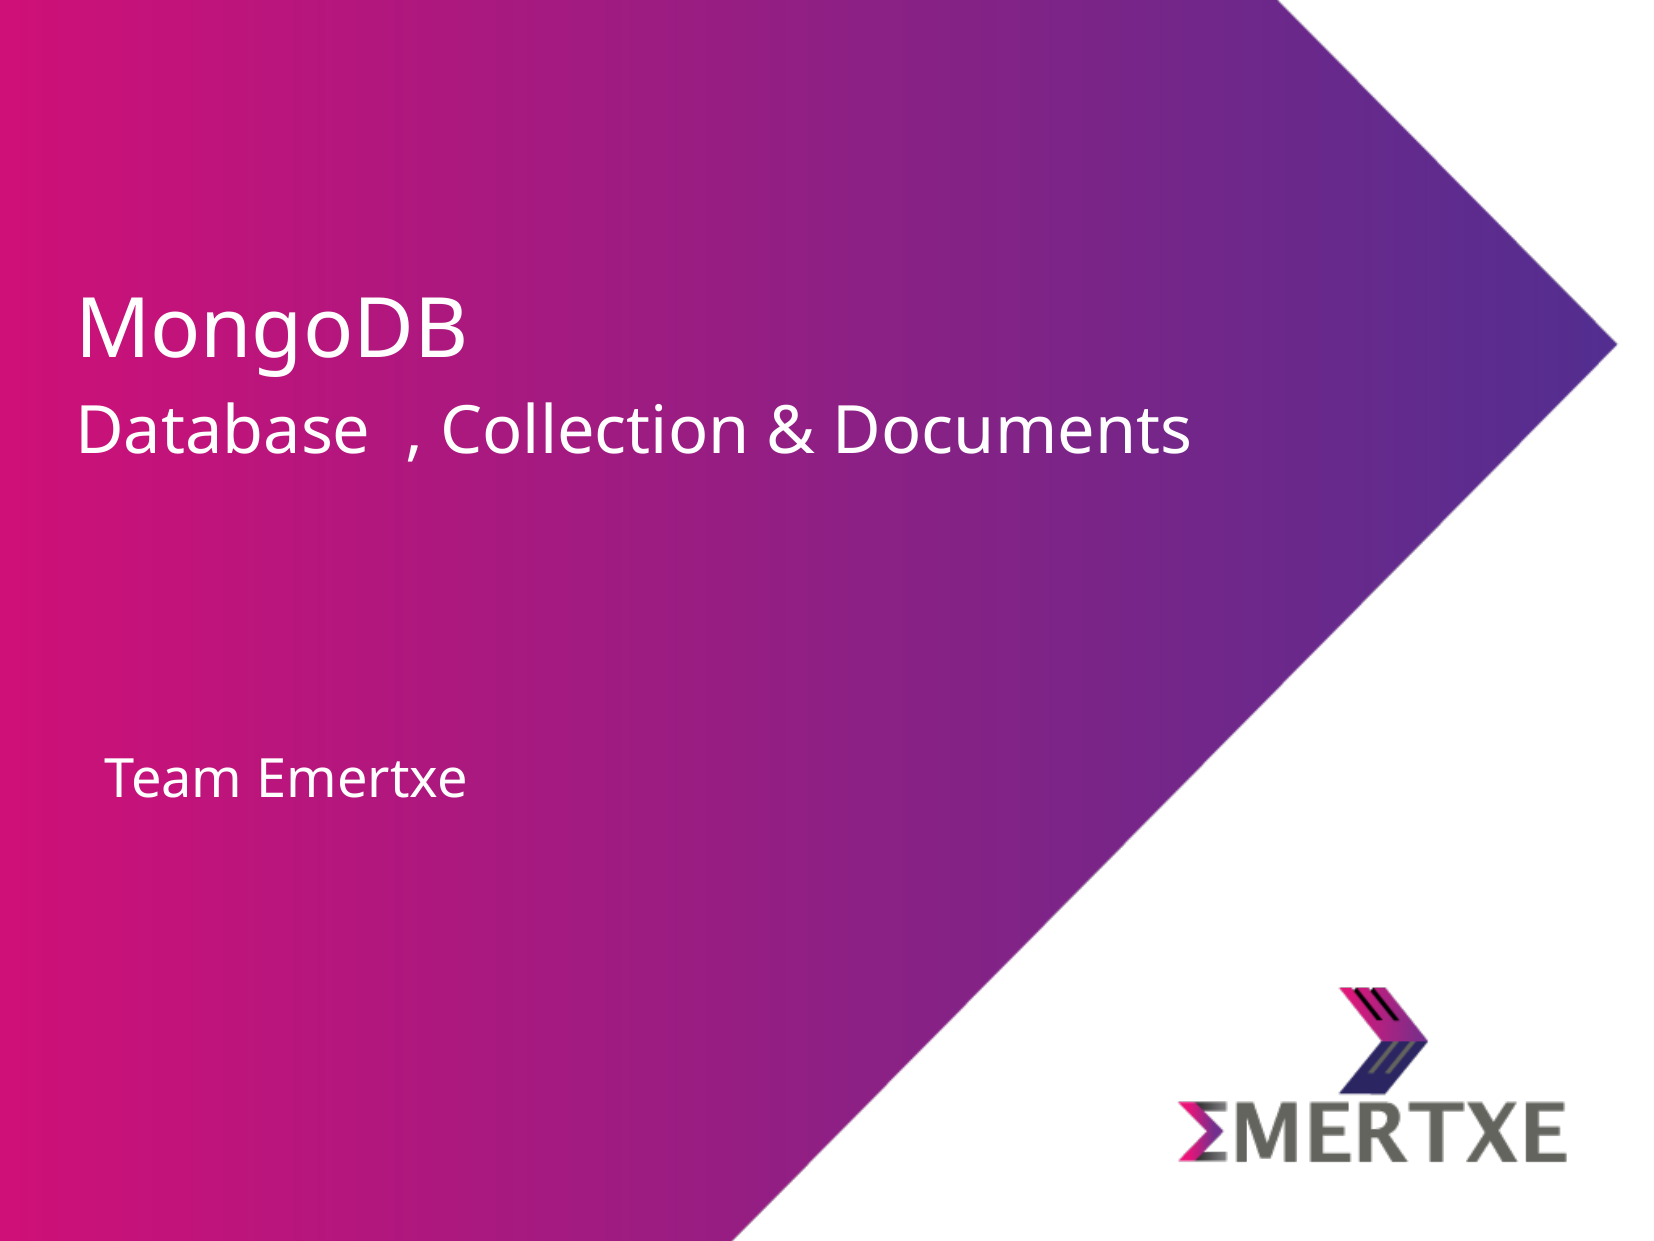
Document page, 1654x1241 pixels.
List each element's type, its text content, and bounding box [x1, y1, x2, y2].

picture [0, 0, 1654, 1241]
title MongoDB Database , Collection & Documents [75, 294, 1564, 606]
